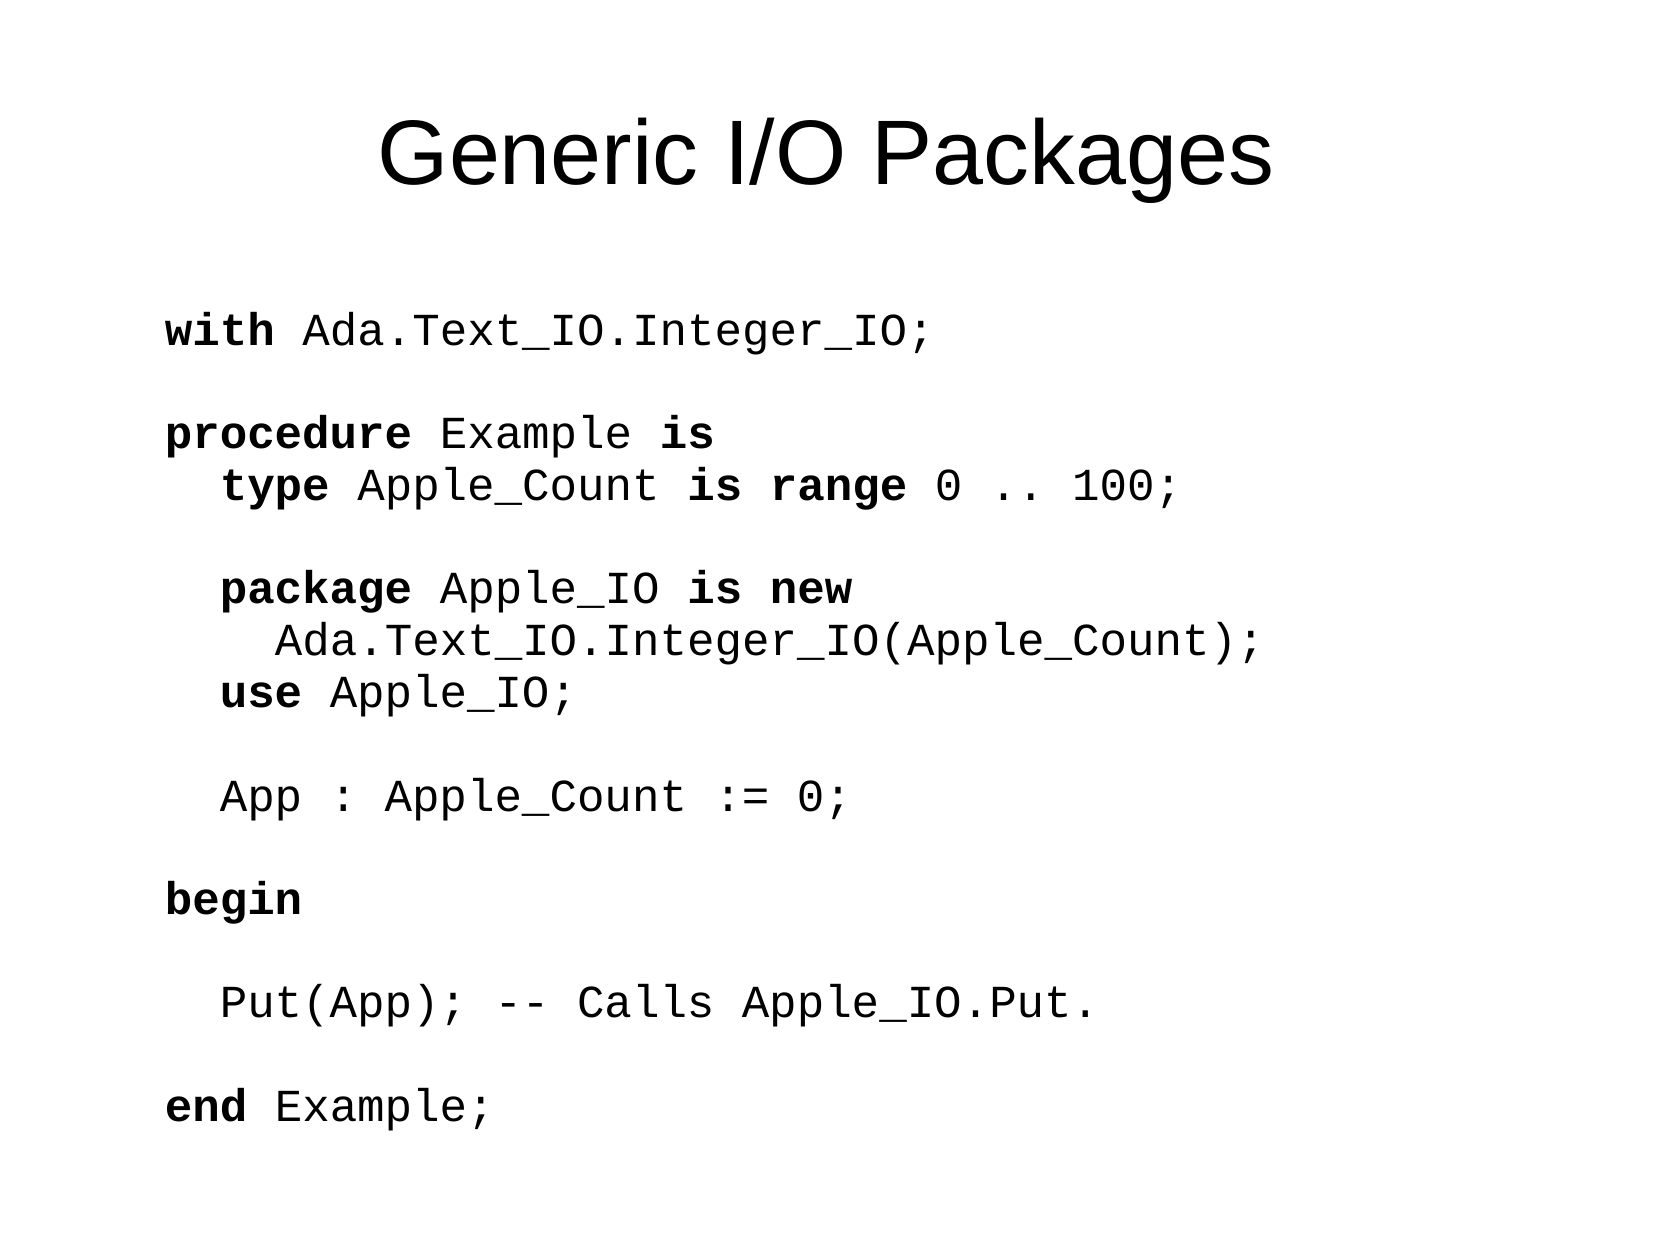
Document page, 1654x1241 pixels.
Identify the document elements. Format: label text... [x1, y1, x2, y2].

title Generic I/O Packages [82, 49, 1571, 257]
text_box with Ada.Text_IO.Integer_IO; procedure Example is type Apple_Count is range 0 .. 100; package Apple_IO is new Ada.Text_IO.Integer_IO(Apple_Count); use Apple_IO; App : Apple_Count := 0; begin Put(App); -- Calls Apple_IO.Put. end Example; [150, 300, 1538, 1116]
